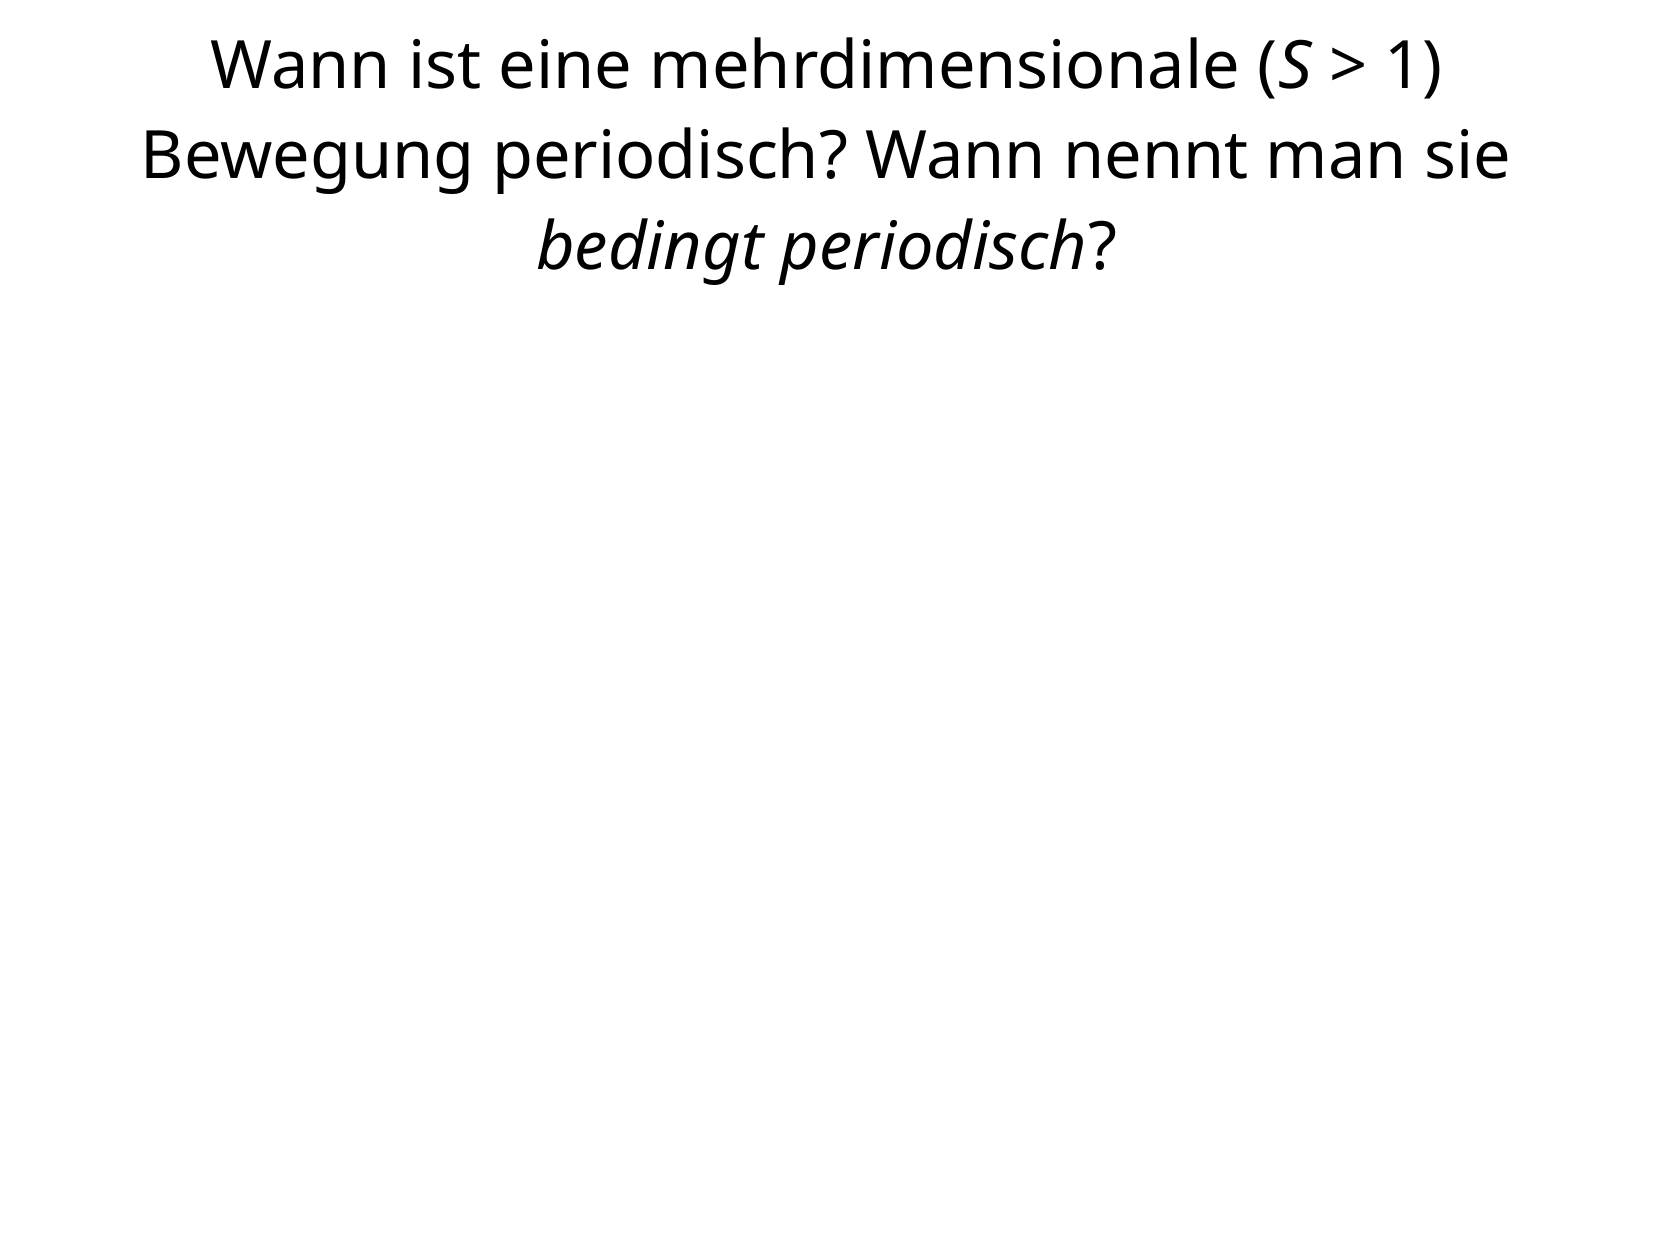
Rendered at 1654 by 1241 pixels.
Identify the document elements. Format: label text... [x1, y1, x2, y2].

title Wann ist eine mehrdimensionale (S > 1) Bewegung periodisch? Wann nennt man sie bedingt periodisch? [82, 19, 1571, 287]
